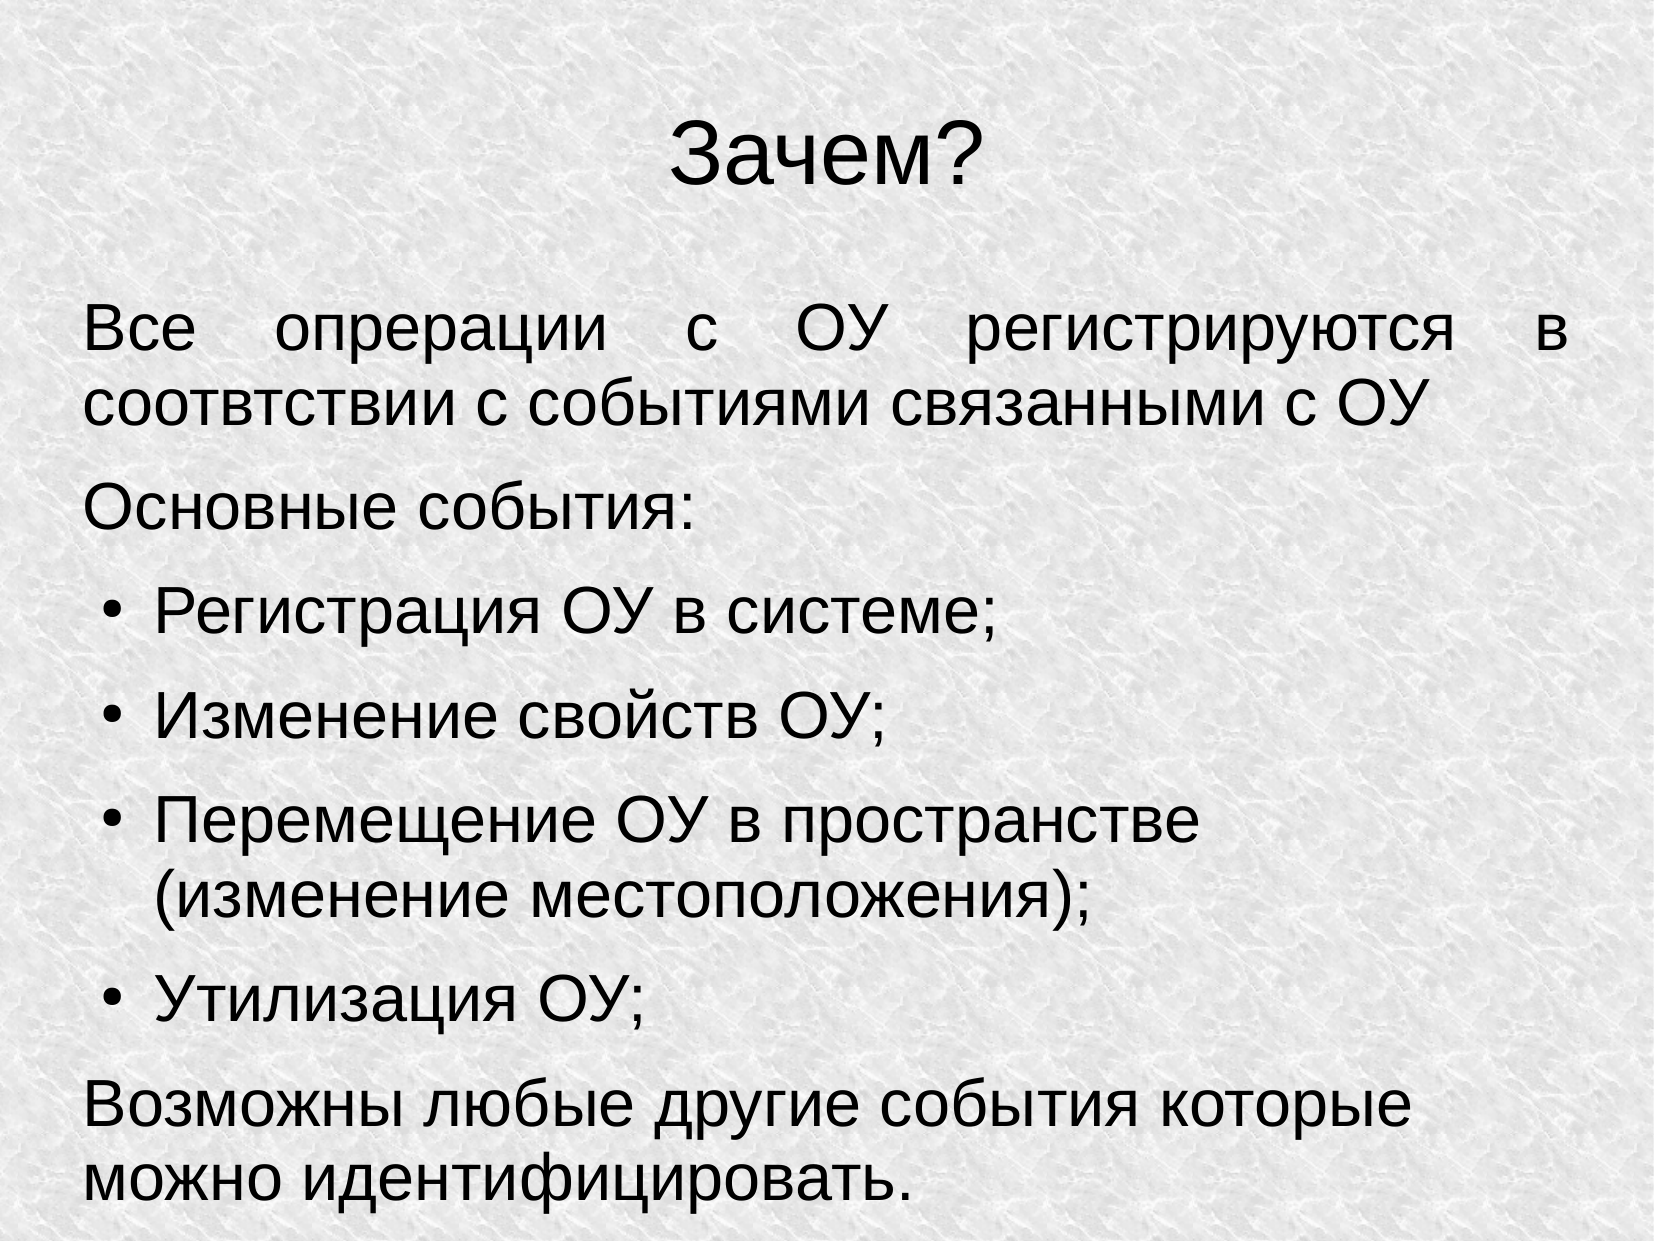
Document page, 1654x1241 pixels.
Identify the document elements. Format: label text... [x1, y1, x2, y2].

title Зачем? [82, 49, 1571, 257]
list Все опрерации с ОУ регистрируются в соотвтствии с событиями связанными с ОУ Основные события: Регистрация ОУ в системе; Изменение свойств ОУ; Перемещение ОУ в пространстве (изменение местоположения); Утилизация ОУ; Возможны любые другие события которые можно идентифицировать. [82, 290, 1571, 1216]
picture [0, 0, 1654, 1241]
